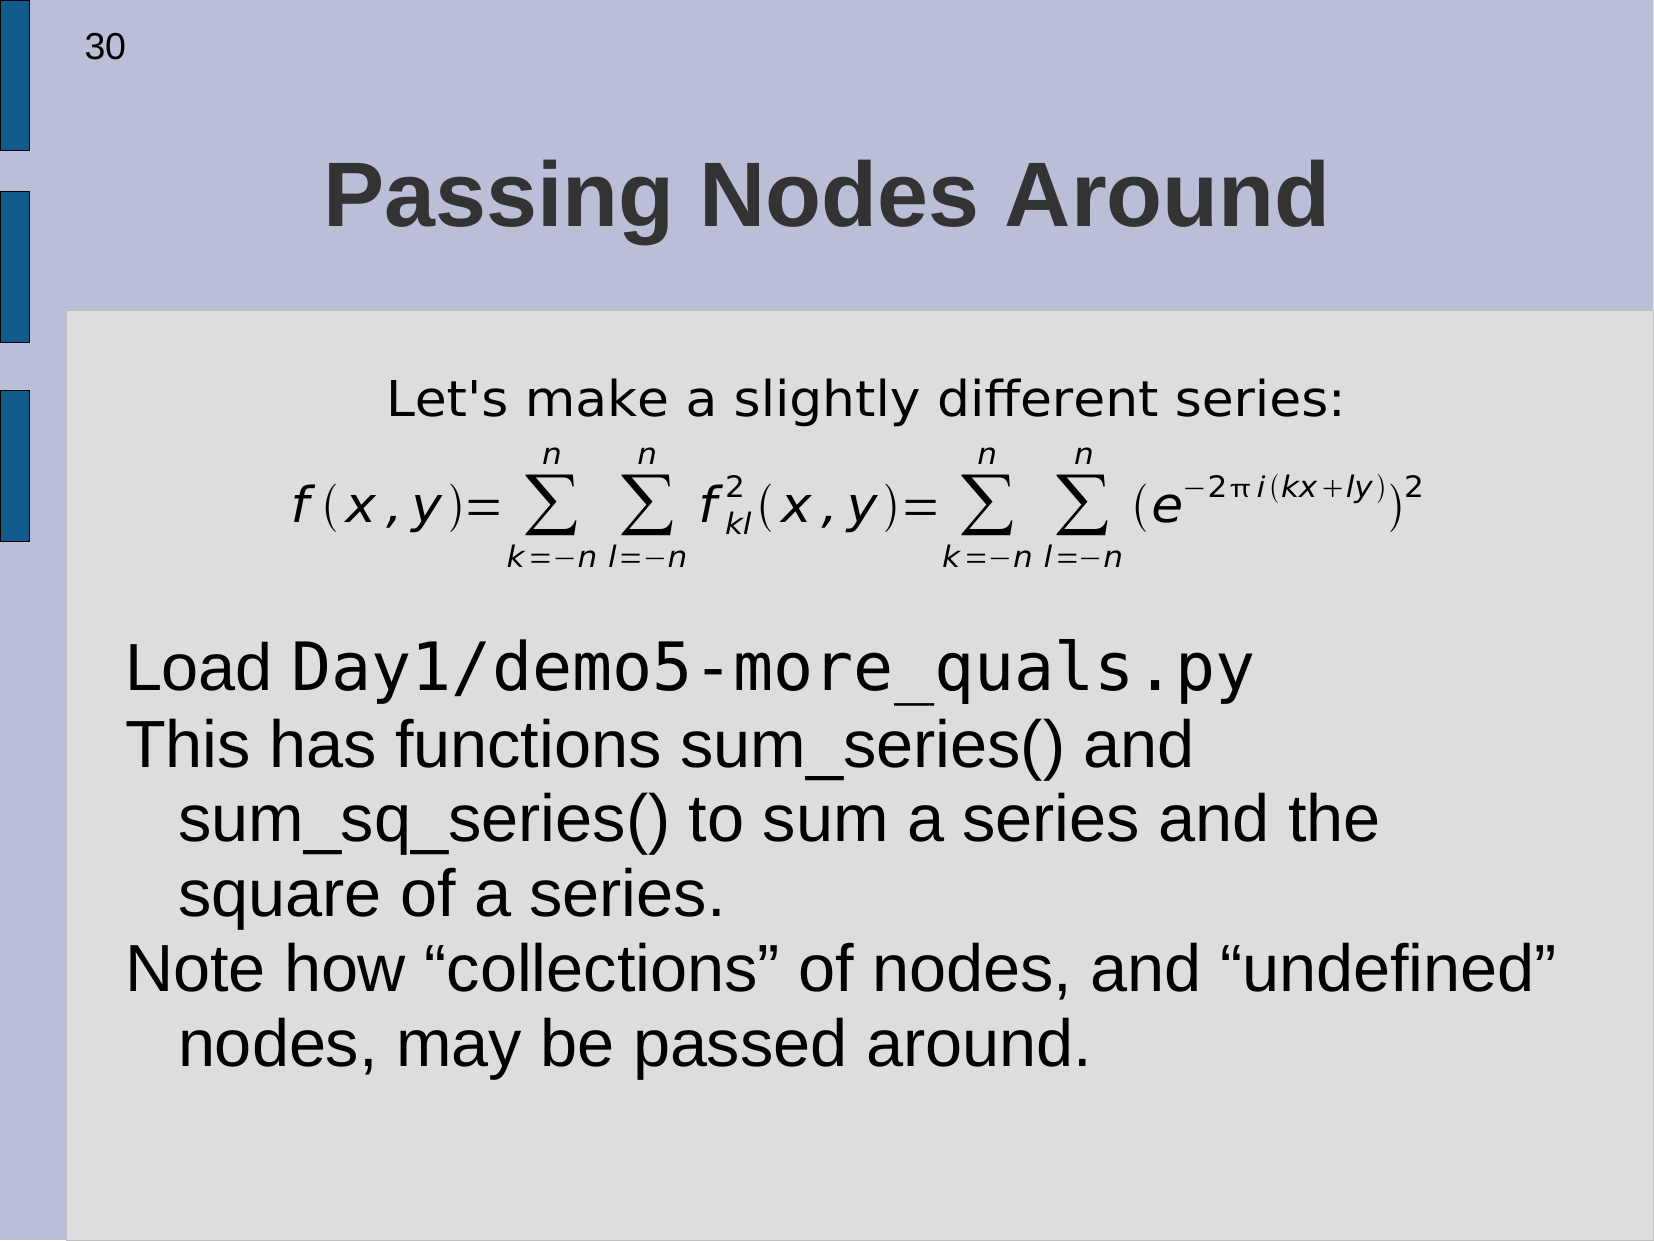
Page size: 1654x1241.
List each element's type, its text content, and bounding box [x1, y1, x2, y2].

chart [284, 347, 1430, 575]
text_box <number> [108, 18, 232, 92]
title Passing Nodes Around [121, 91, 1534, 299]
list Load Day1/demo5-more_quals.py This has functions sum_series() and sum_sq_series() to sum a series and the square of a series. Note how “collections” of nodes, and “undefined” nodes, may be passed around. [107, 628, 1590, 1174]
